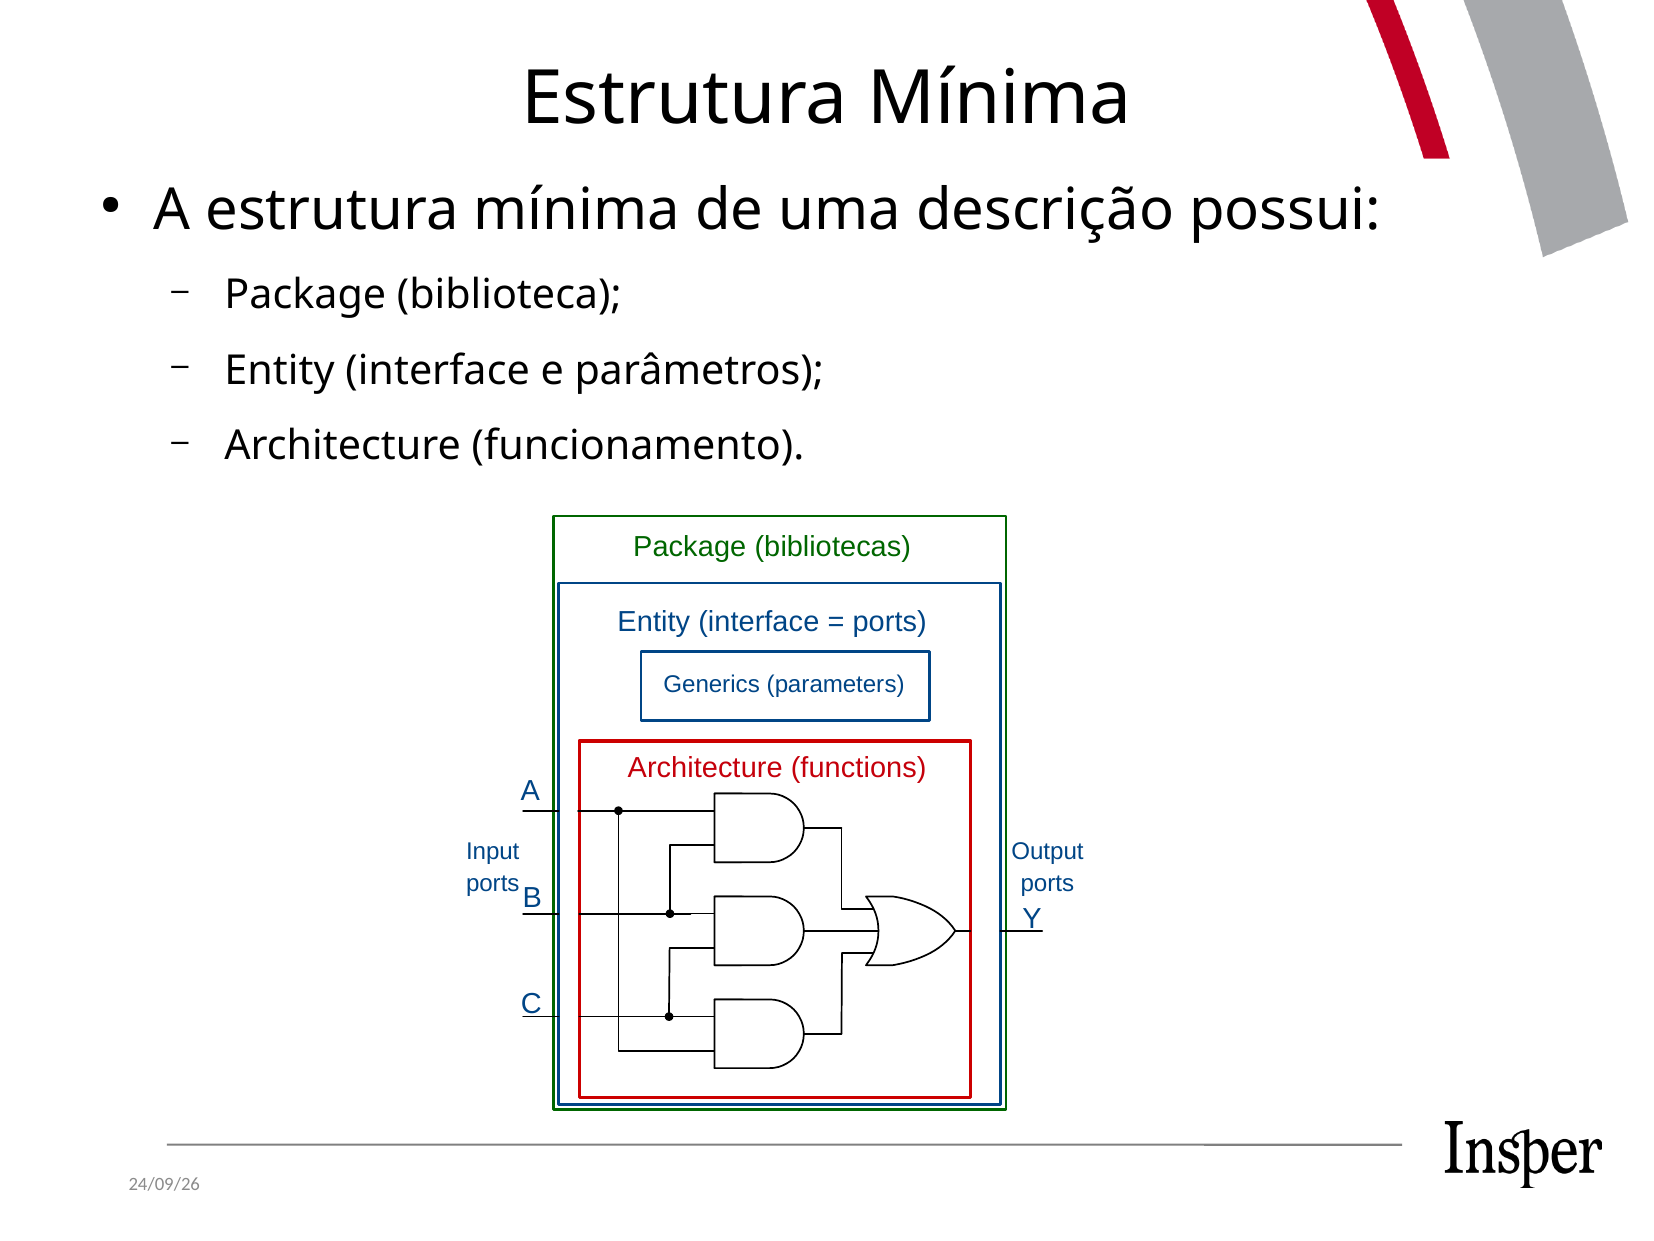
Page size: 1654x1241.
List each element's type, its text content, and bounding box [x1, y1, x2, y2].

list Estrutura Mínima A estrutura mínima de uma descrição possui: Package (biblioteca); Entity (interface e parâmetros); Architecture (funcionamento). [82, 59, 1571, 1217]
